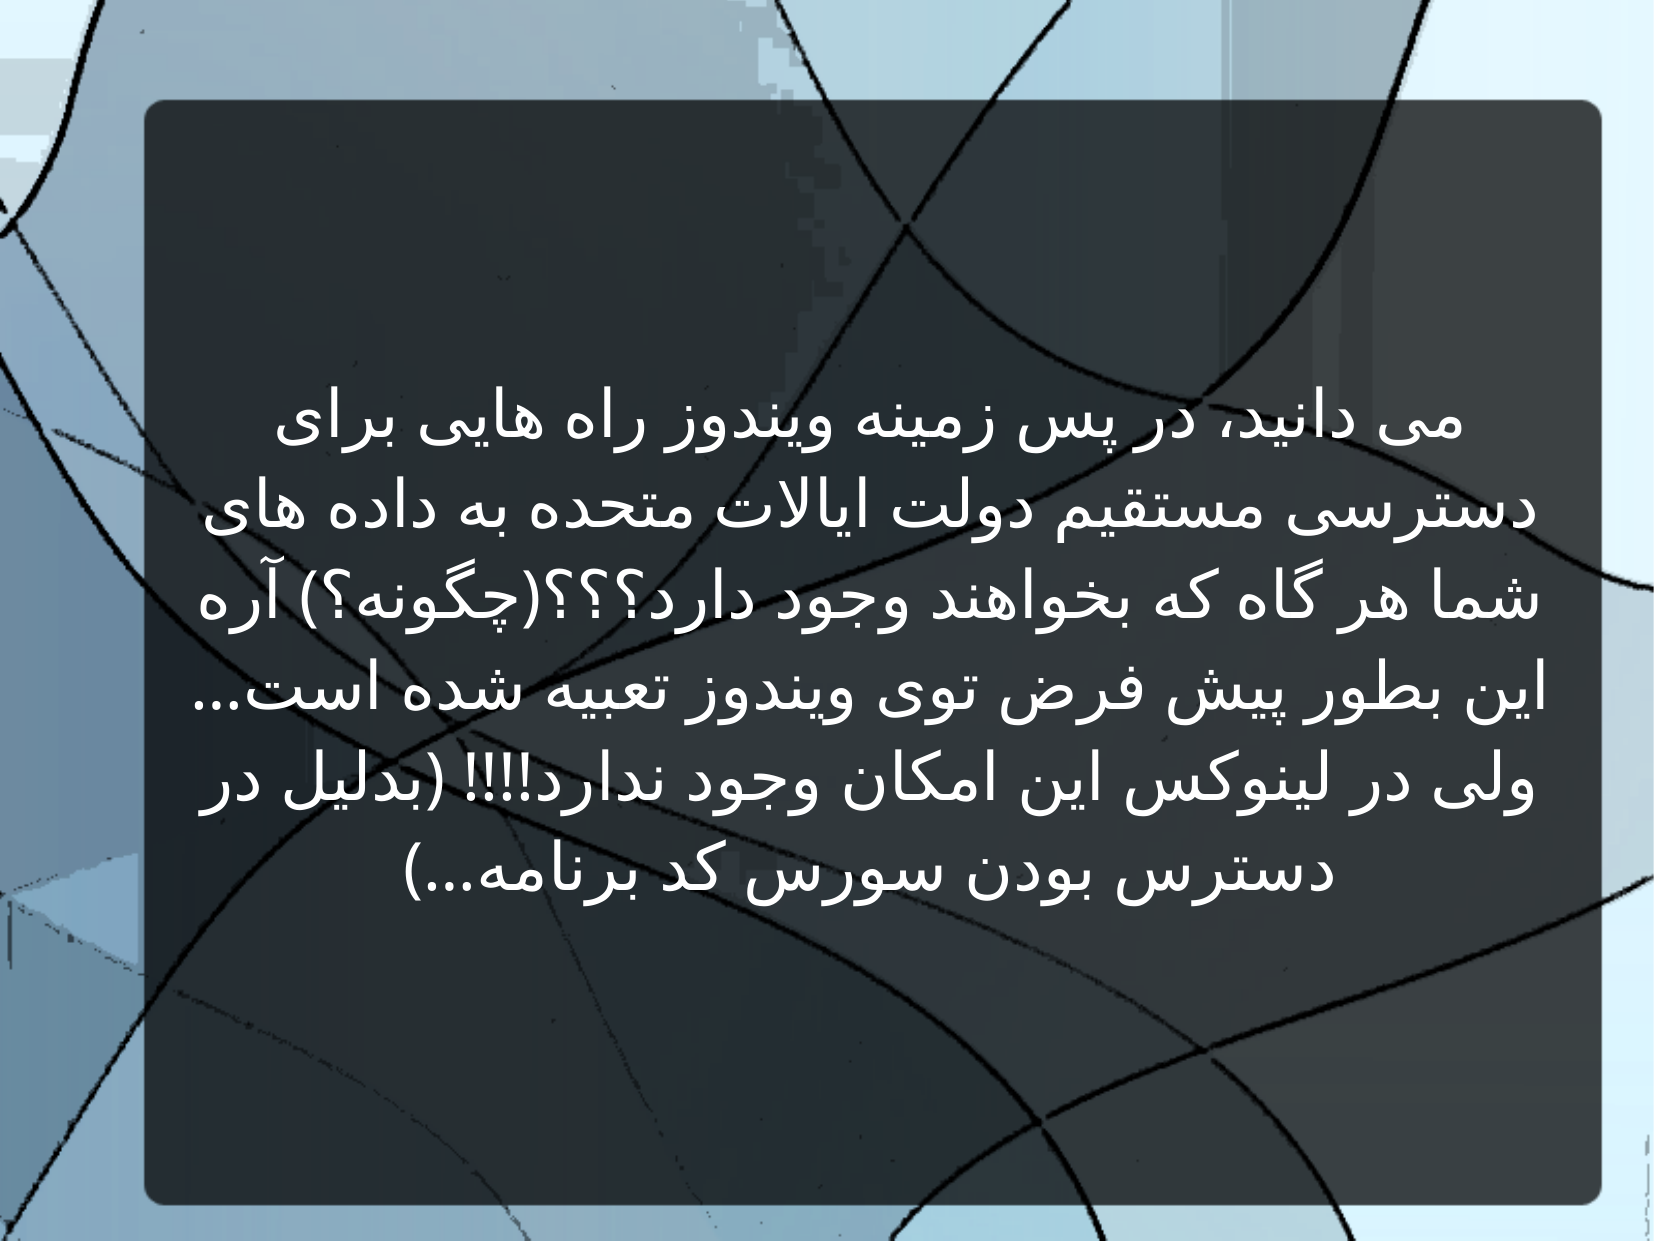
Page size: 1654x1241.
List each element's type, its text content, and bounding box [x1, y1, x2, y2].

subtitle می دانید، در پس زمینه ویندوز راه هایی برای دسترسی مستقیم دولت ایالات متحده به داده های شما هر گاه که بخواهند وجود دارد؟؟؟(چگونه؟) آره این بطور پیش فرض توی ویندوز تعبیه شده است… ولی در لینوکس این امکان وجود ندارد!!!! (بدلیل در دسترس بودن سورس کد برنامه…) [159, 115, 1583, 1161]
picture [0, 0, 1654, 1241]
